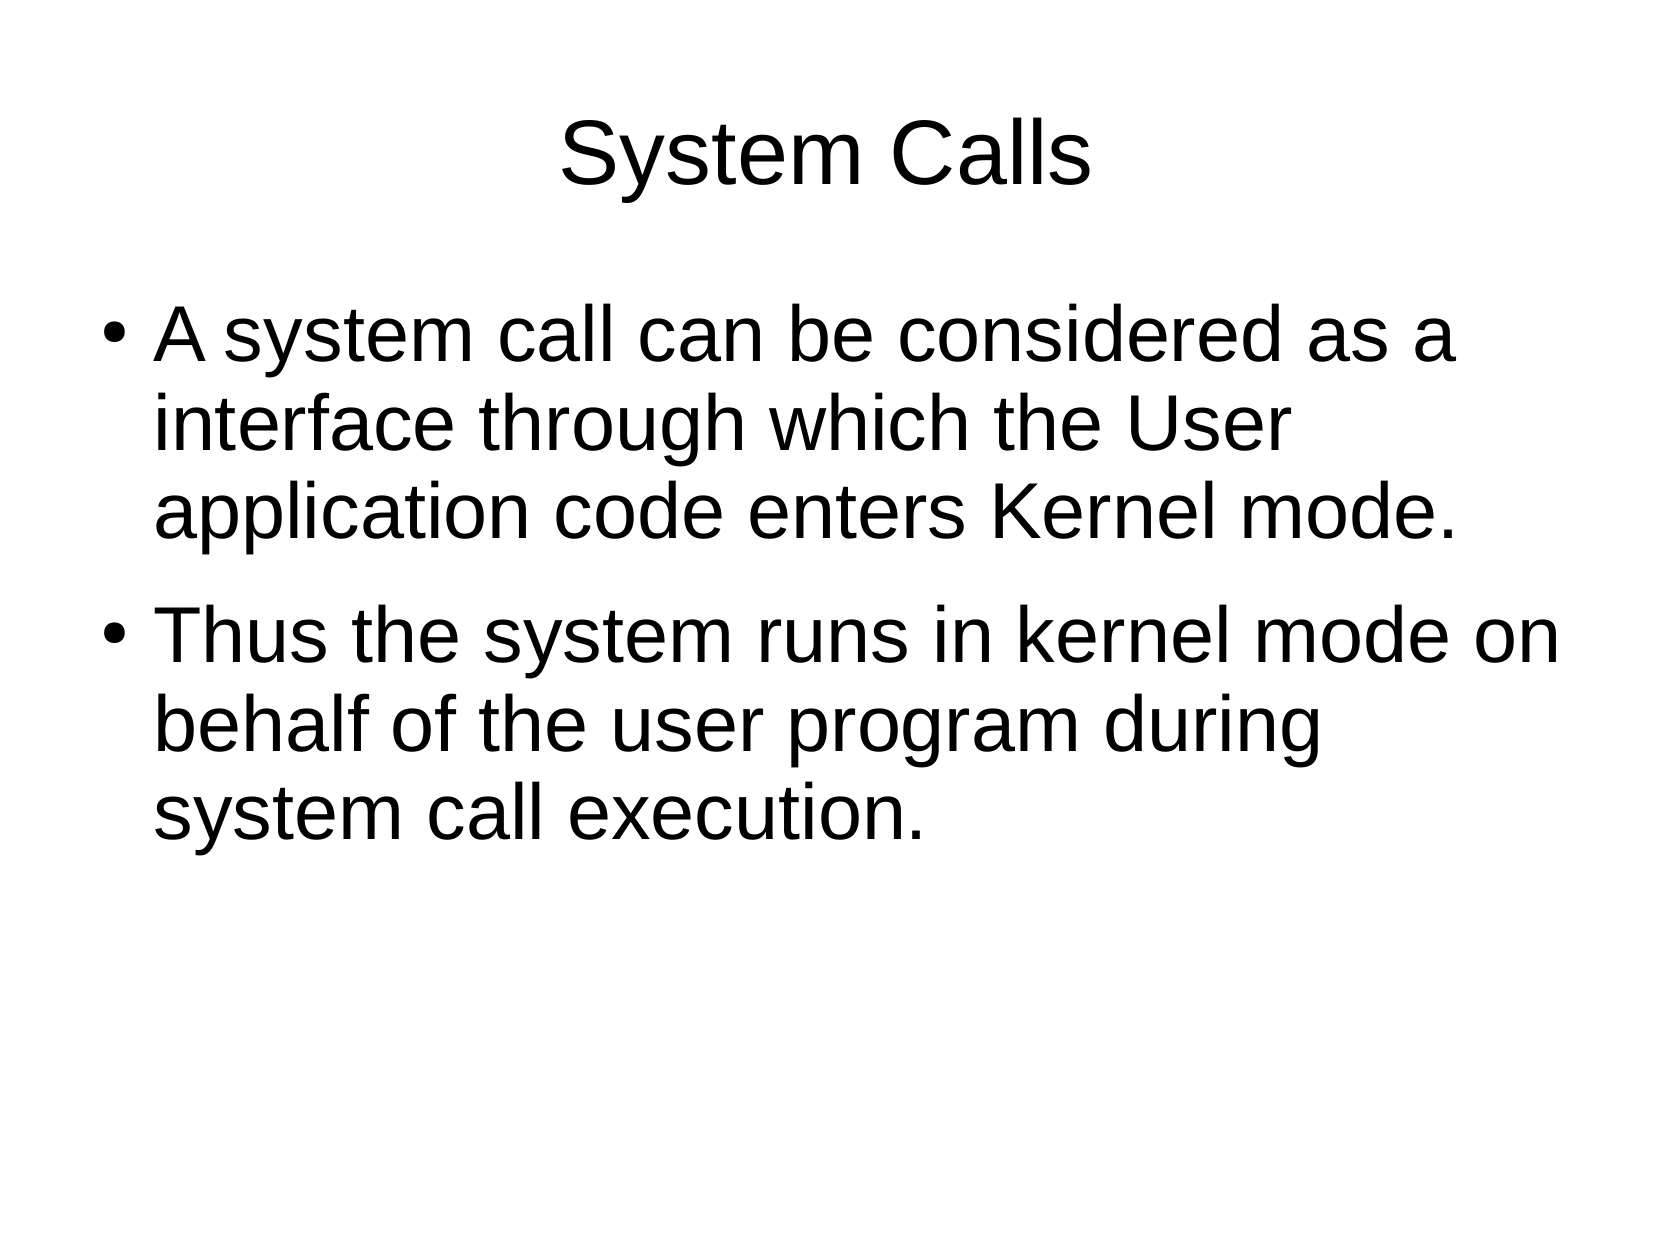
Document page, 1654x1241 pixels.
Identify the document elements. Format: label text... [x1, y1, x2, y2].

list A system call can be considered as a interface through which the User application code enters Kernel mode. Thus the system runs in kernel mode on behalf of the user program during system call execution. [82, 290, 1571, 1010]
title System Calls [82, 49, 1571, 257]
